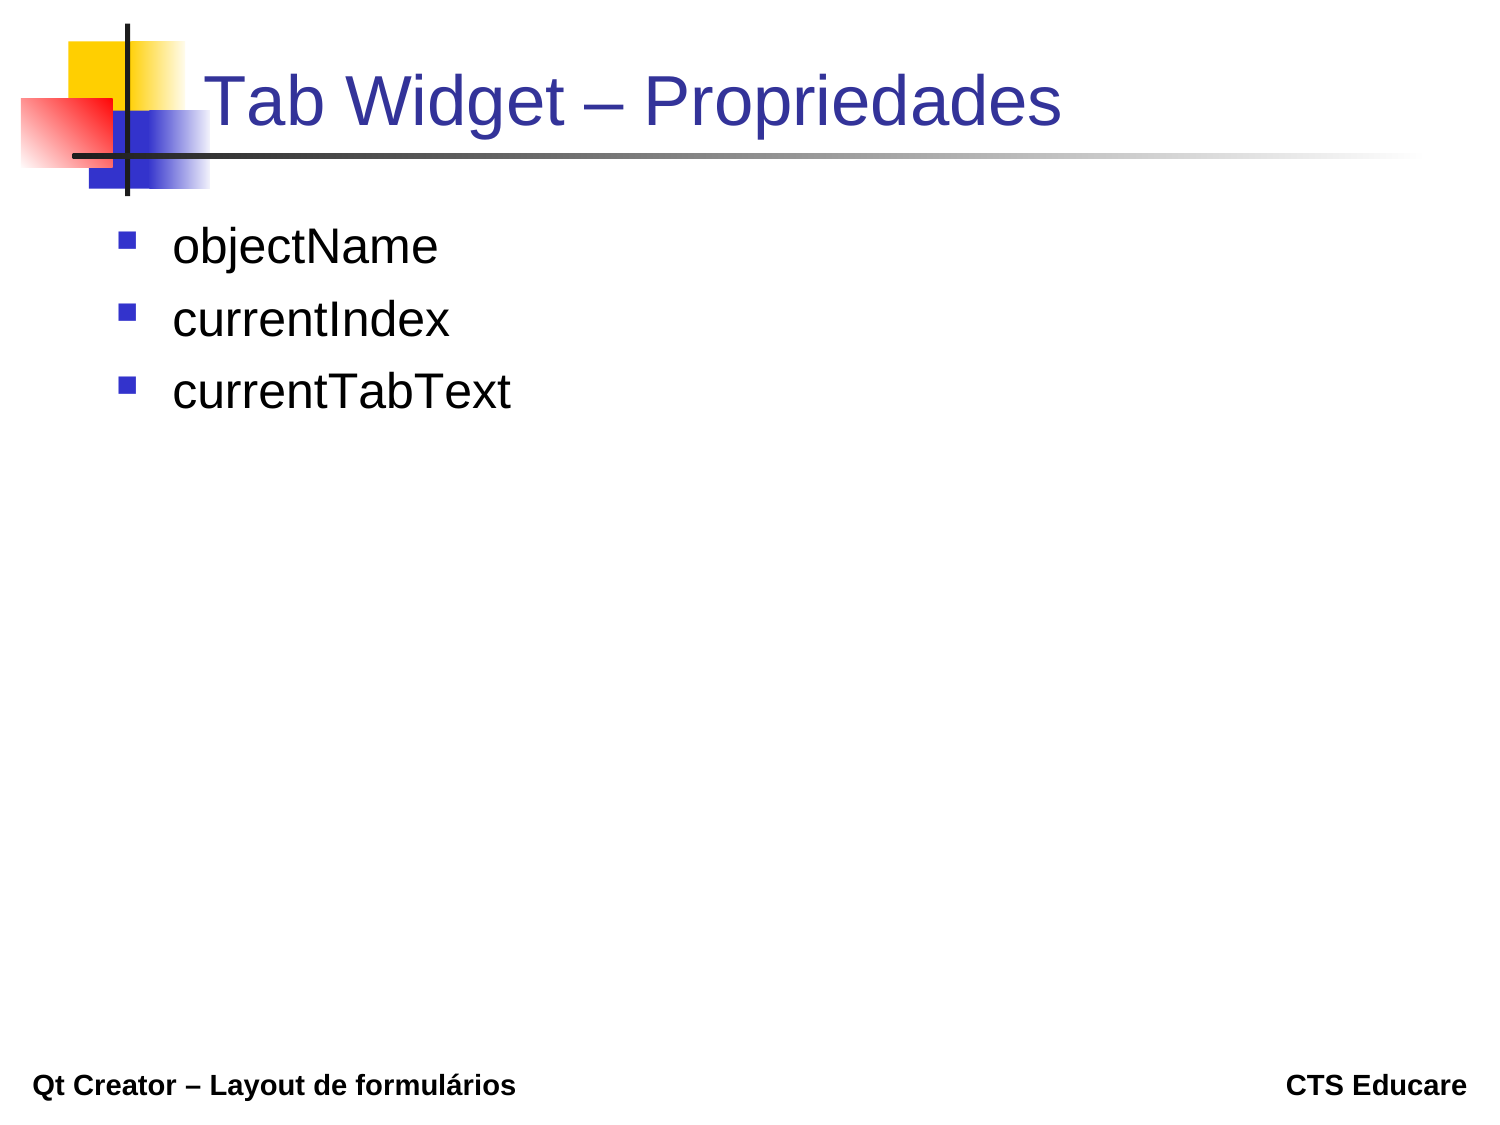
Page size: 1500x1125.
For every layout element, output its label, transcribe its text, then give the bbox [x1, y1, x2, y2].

title Tab Widget – Propriedades [188, 46, 1468, 149]
list objectName currentIndex currentTabText [100, 206, 1447, 1024]
